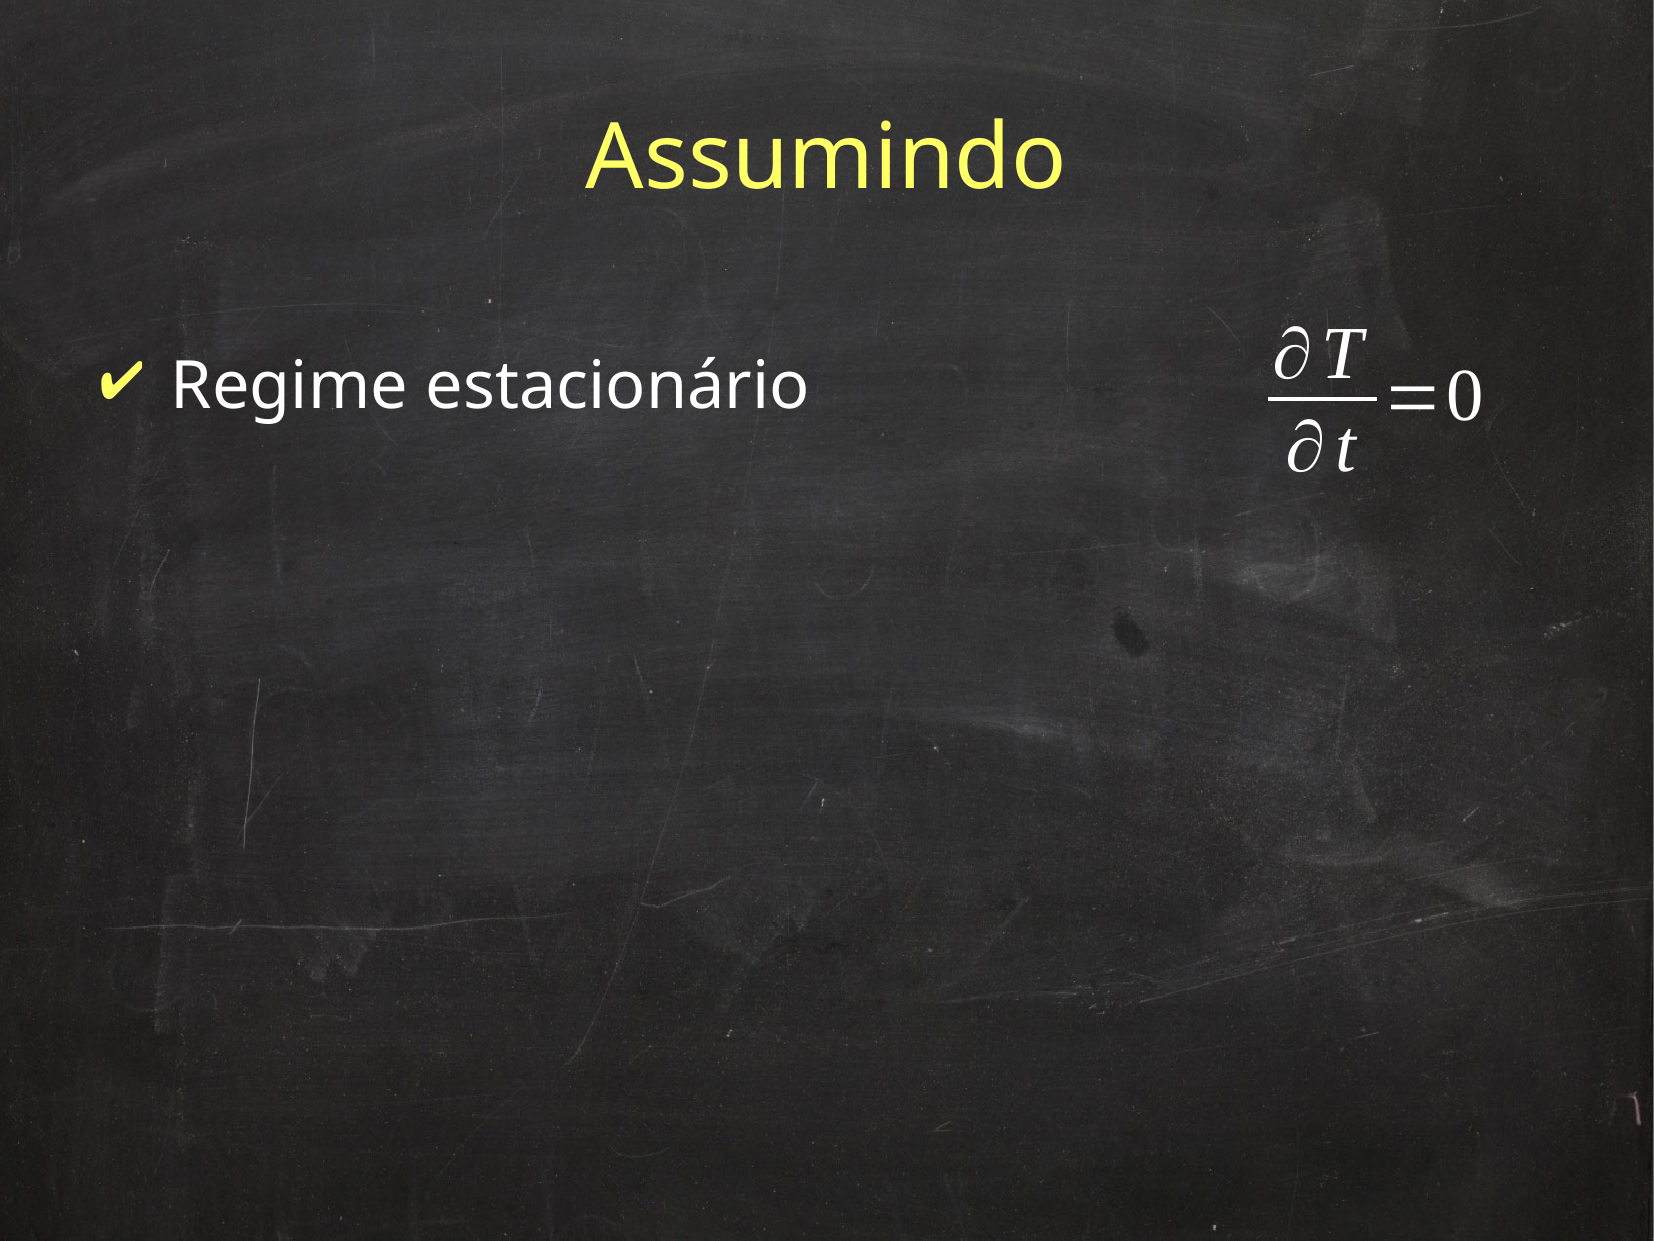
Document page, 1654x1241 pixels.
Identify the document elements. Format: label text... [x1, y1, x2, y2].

list Regime estacionário [82, 337, 1571, 1173]
chart [1258, 310, 1489, 488]
title Assumindo [82, 49, 1571, 257]
picture [0, 0, 1654, 1241]
